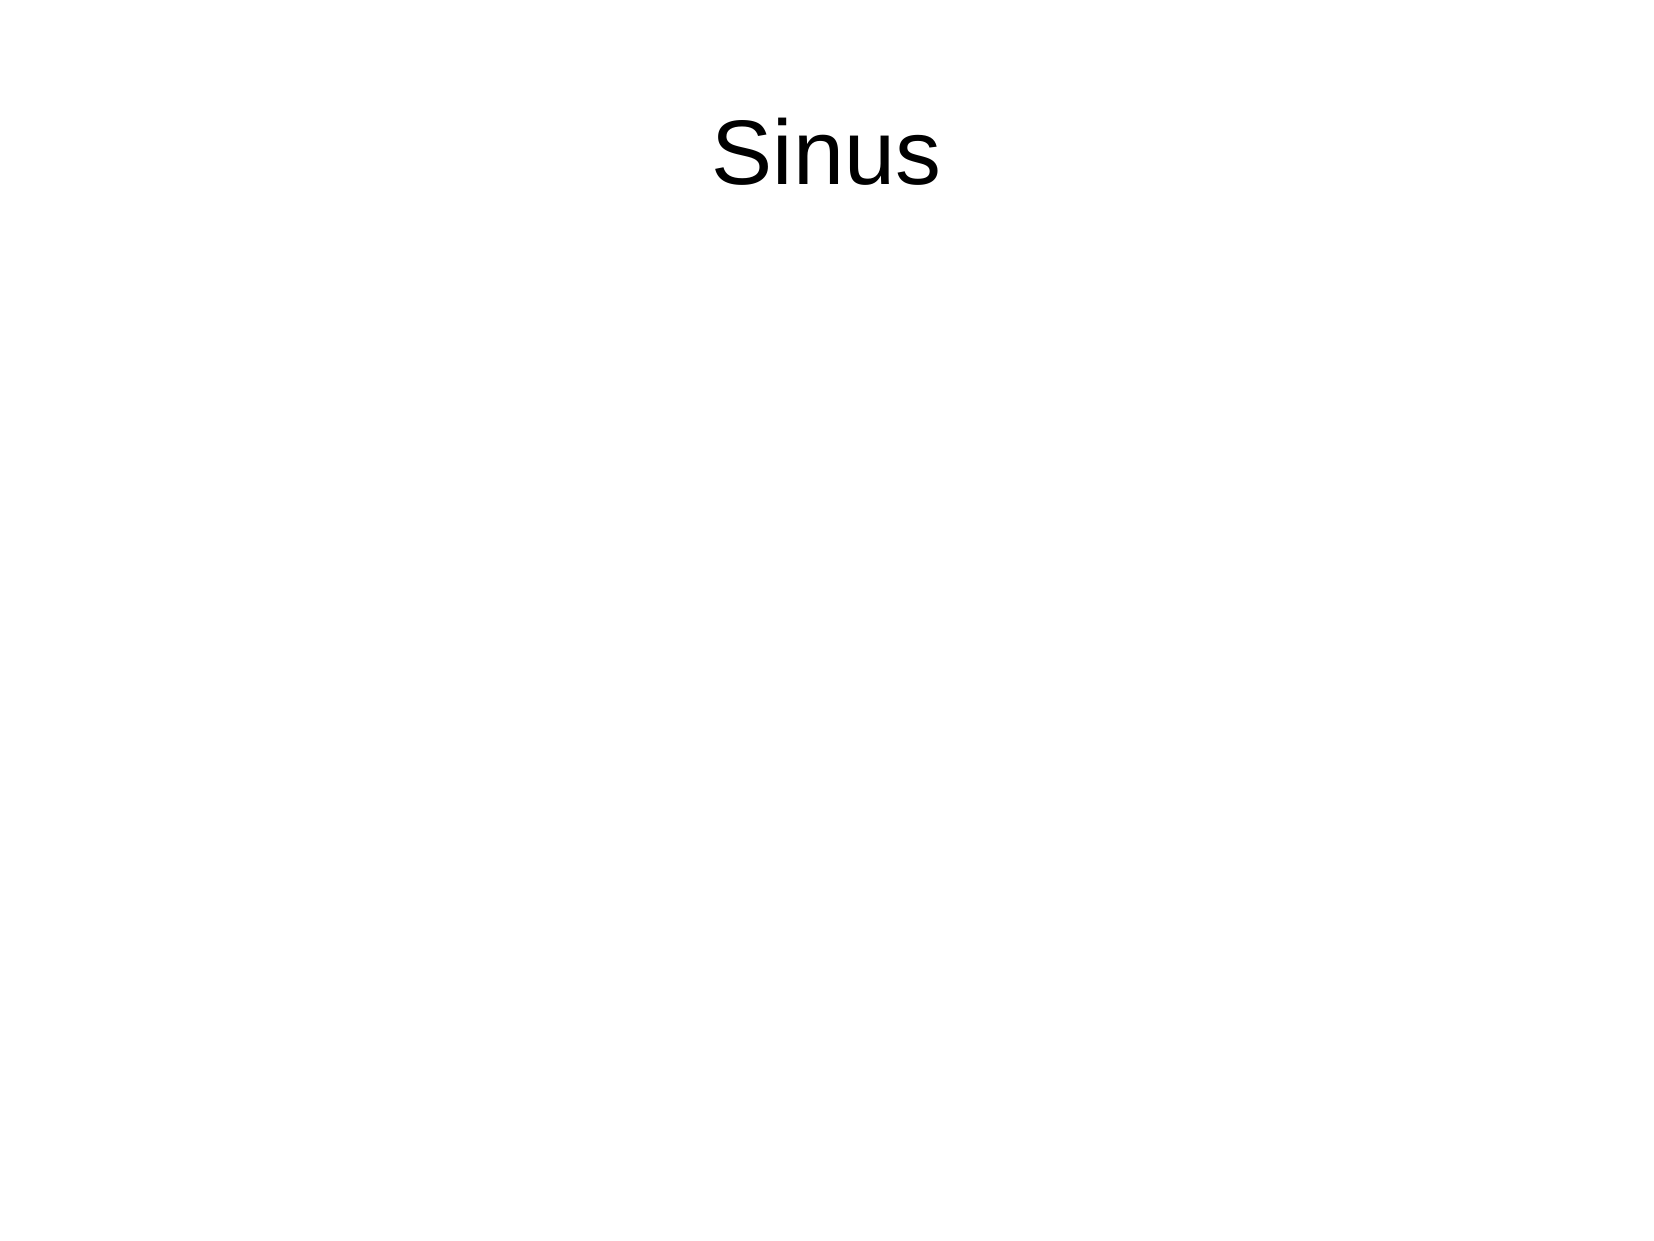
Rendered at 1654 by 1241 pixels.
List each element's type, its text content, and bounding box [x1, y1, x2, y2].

title Sinus [82, 49, 1571, 257]
